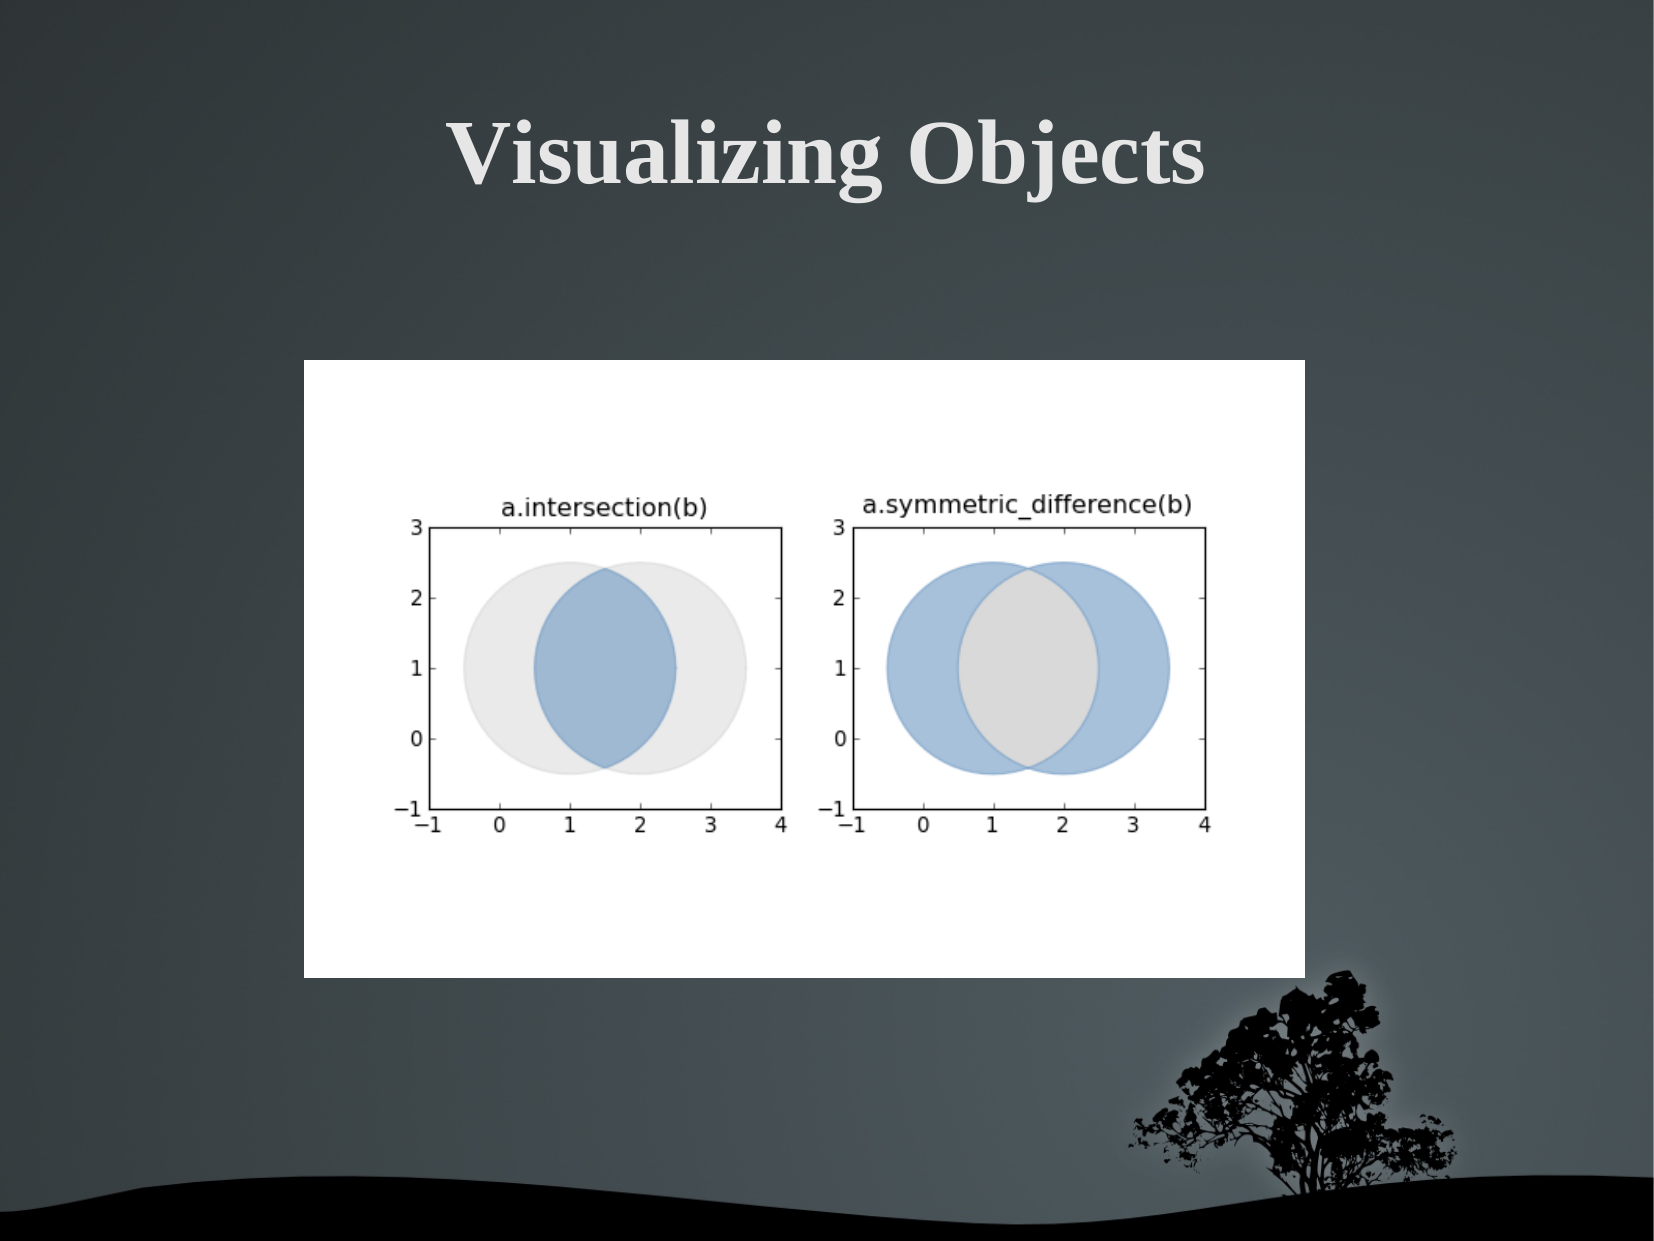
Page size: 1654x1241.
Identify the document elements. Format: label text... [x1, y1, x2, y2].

picture [0, 0, 1654, 1241]
title Visualizing Objects [82, 56, 1571, 250]
